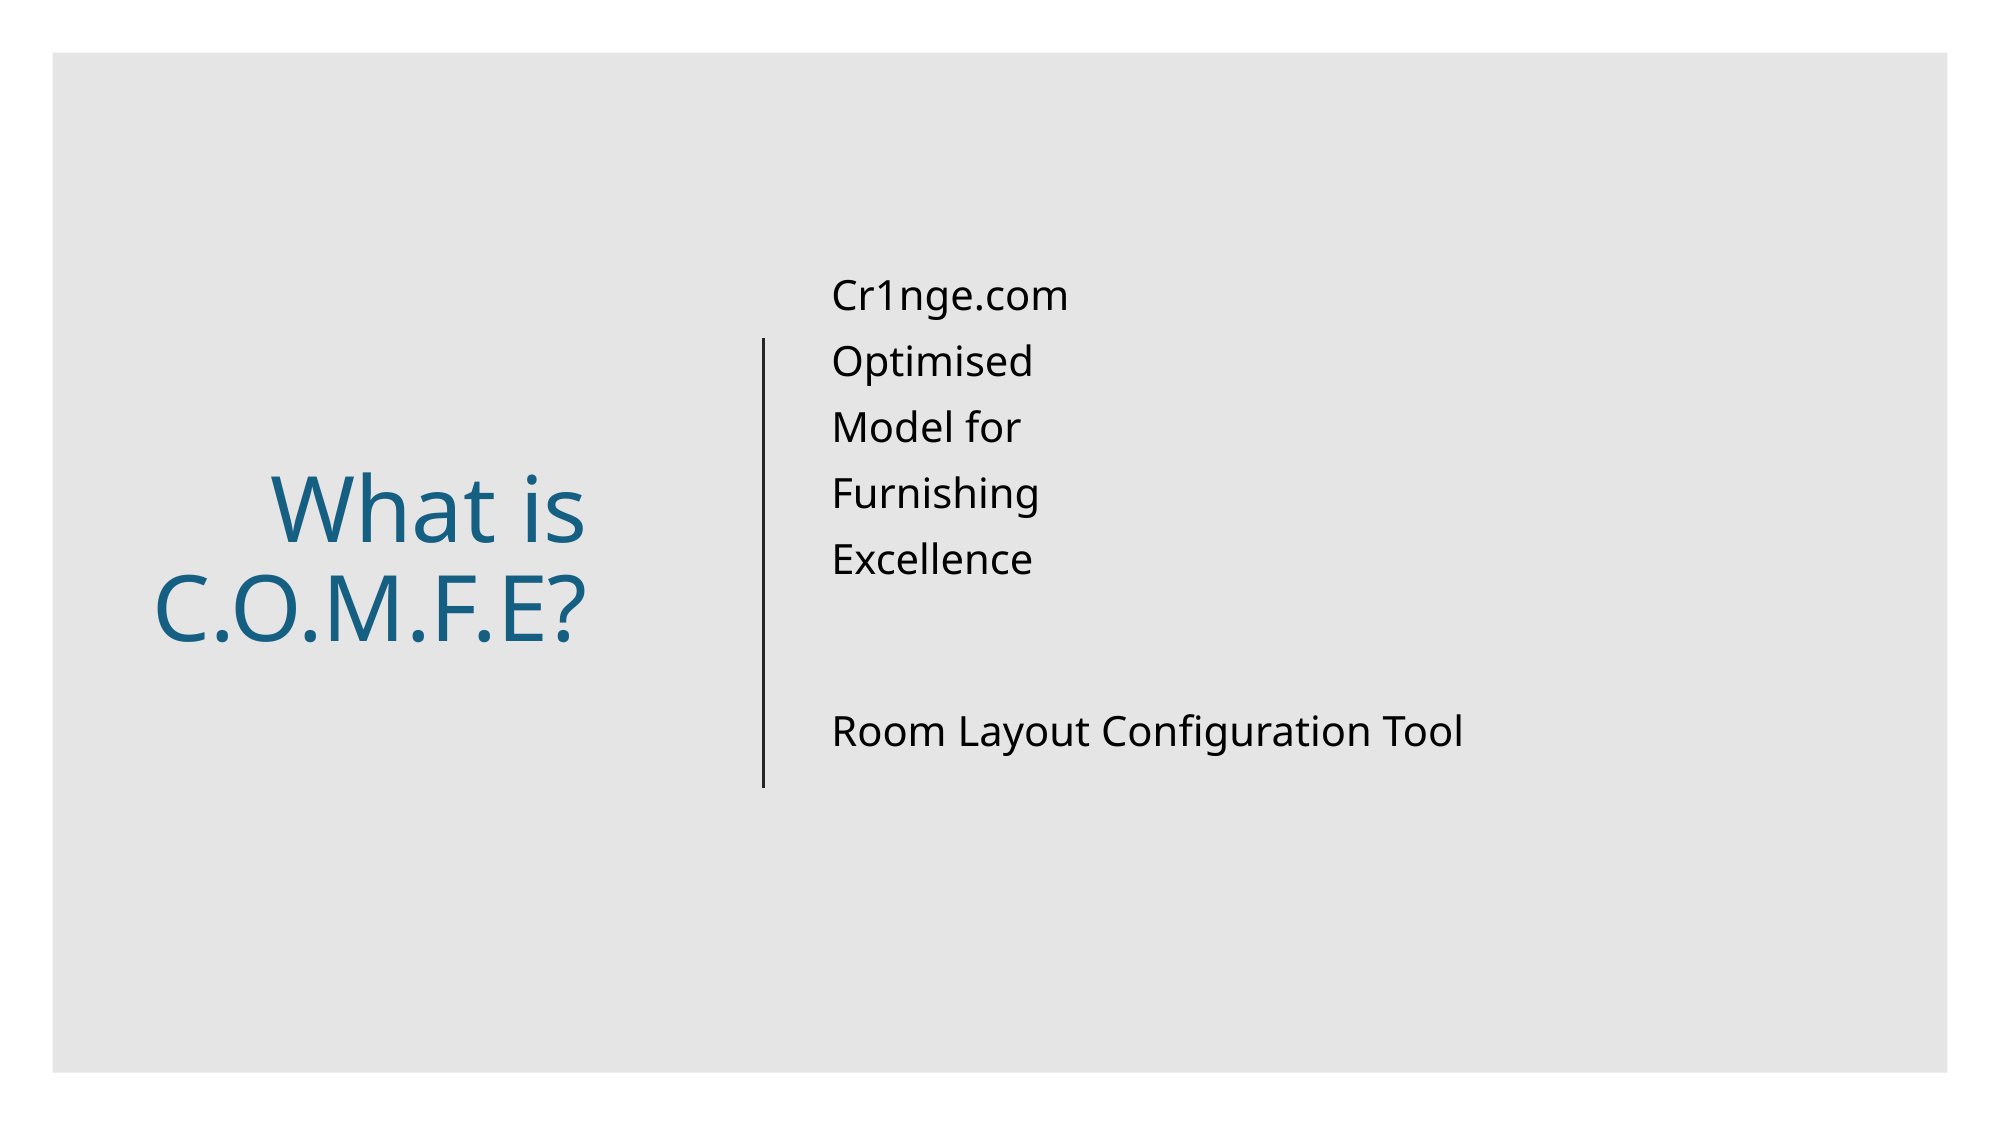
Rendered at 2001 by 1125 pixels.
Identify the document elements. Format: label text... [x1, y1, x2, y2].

list Cr1nge.com Optimised Model for Furnishing Excellence [816, 212, 1842, 591]
text_box Room Layout Configuration Tool [816, 702, 1842, 967]
text_box [53, 53, 1947, 1073]
title What is C.O.M.F.E? [137, 158, 711, 967]
